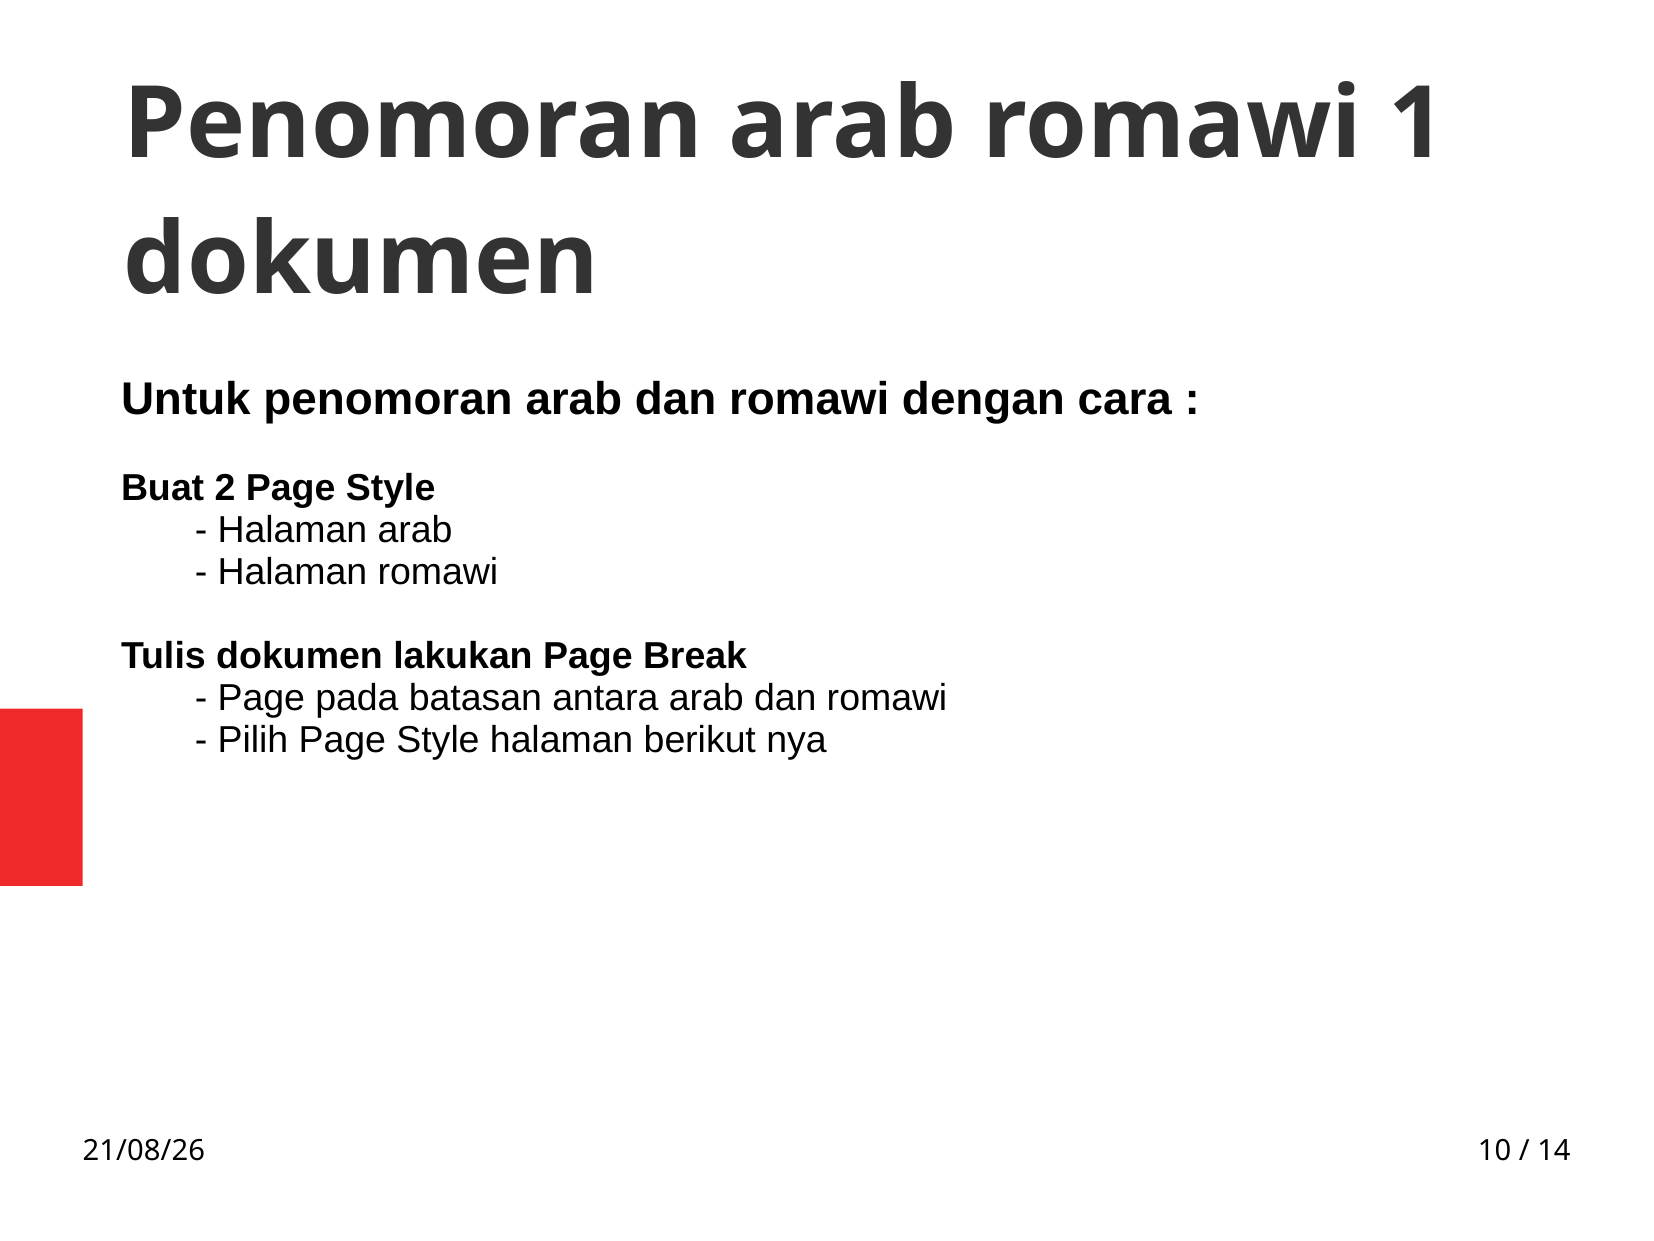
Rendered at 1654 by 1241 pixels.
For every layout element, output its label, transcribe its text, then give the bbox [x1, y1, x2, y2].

title Penomoran arab romawi 1 dokumen [124, 69, 1630, 303]
text_box Untuk penomoran arab dan romawi dengan cara : Buat 2 Page Style - Halaman arab - Halaman romawi Tulis dokumen lakukan Page Break - Page pada batasan antara arab dan romawi - Pilih Page Style halaman berikut nya [106, 365, 1496, 810]
